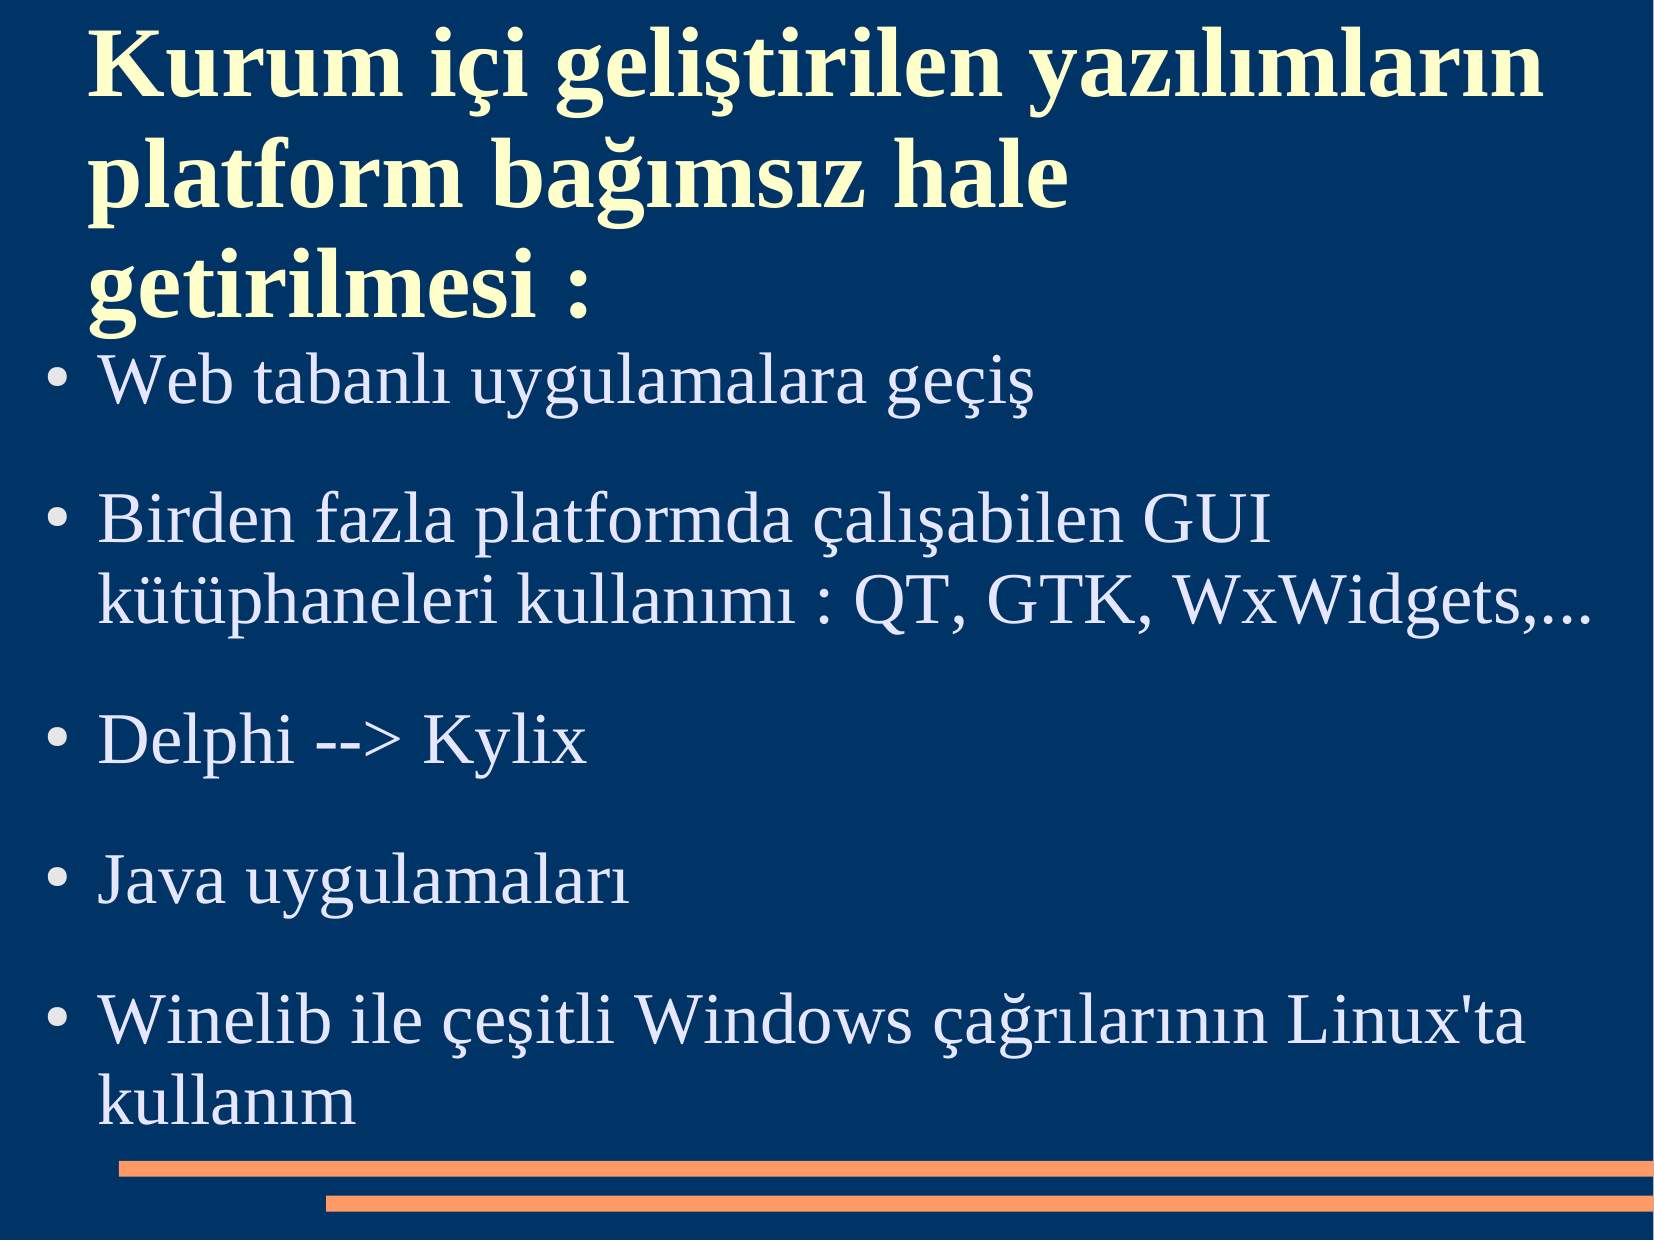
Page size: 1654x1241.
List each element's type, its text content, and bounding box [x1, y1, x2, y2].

title Kurum içi geliştirilen yazılımların platform bağımsız hale getirilmesi : [87, 7, 1595, 338]
list Web tabanlı uygulamalara geçiş Birden fazla platformda çalışabilen GUI kütüphaneleri kullanımı : QT, GTK, WxWidgets,... Delphi --> Kylix Java uygulamaları Winelib ile çeşitli Windows çağrılarının Linux'ta kullanım [26, 338, 1624, 1140]
